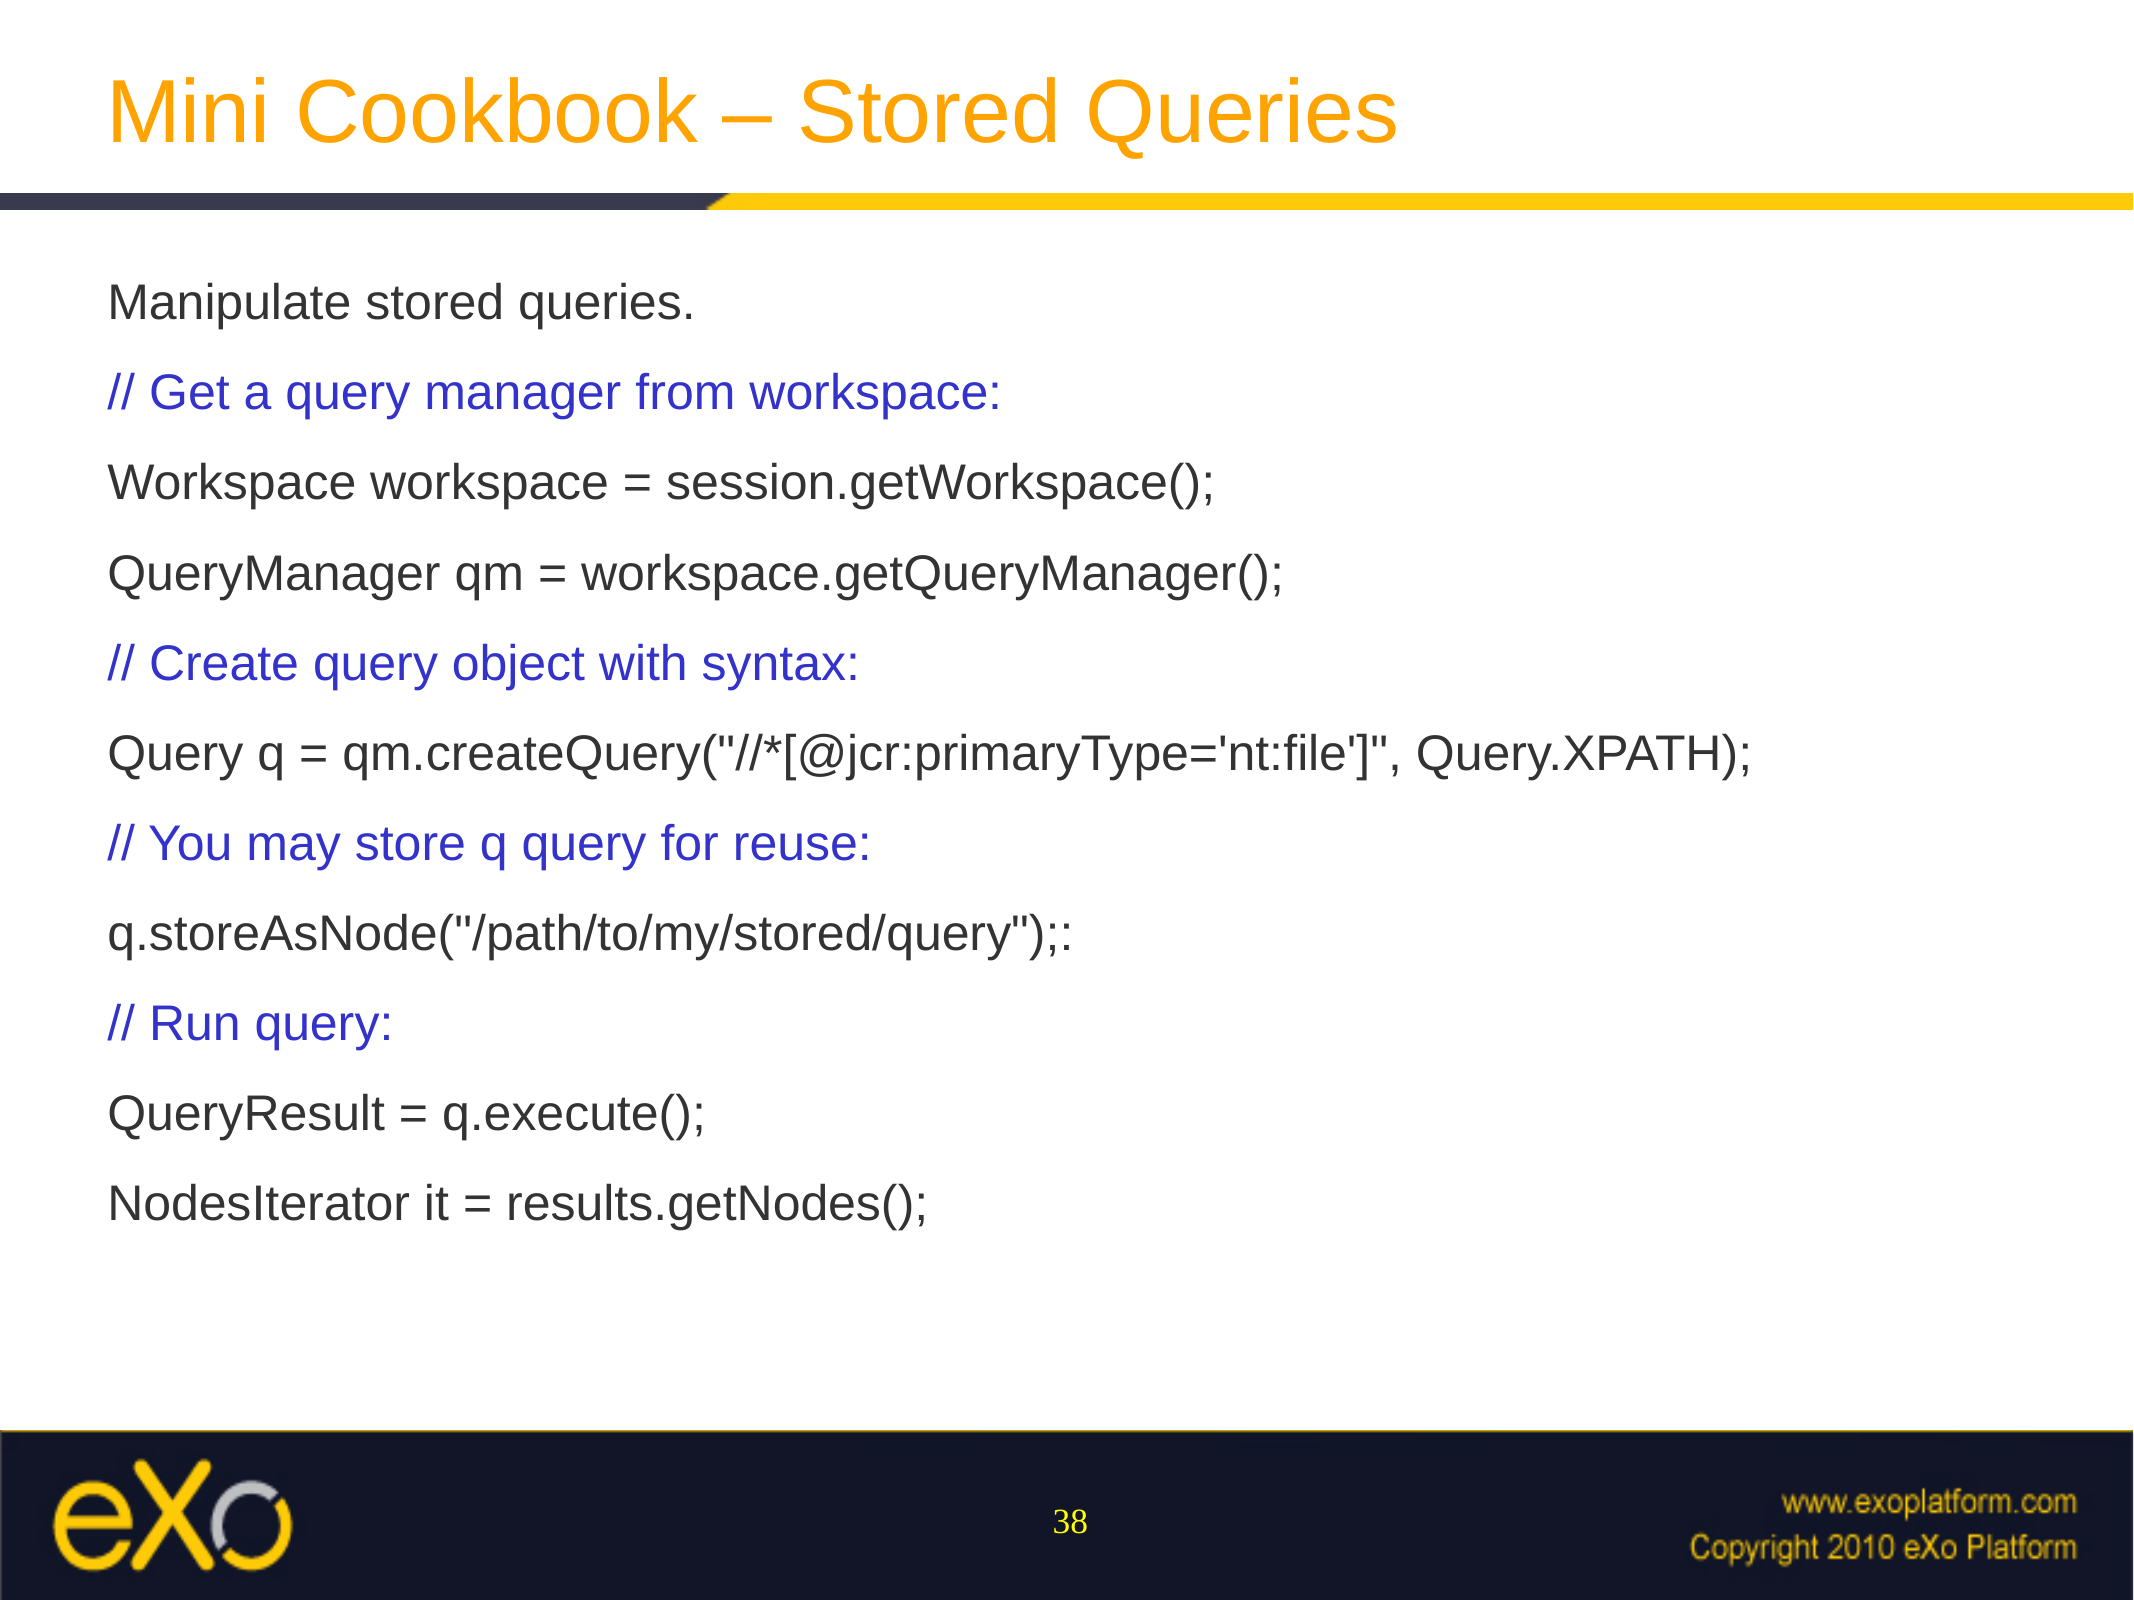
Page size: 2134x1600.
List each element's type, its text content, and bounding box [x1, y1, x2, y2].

picture [0, 193, 2134, 210]
title Mini Cookbook – Stored Queries [106, 55, 2025, 184]
list Manipulate stored queries. // Get a query manager from workspace: Workspace workspace = session.getWorkspace(); QueryManager qm = workspace.getQueryManager(); // Create query object with syntax: Query q = qm.createQuery("//*[@jcr:primaryType='nt:file']", Query.XPATH); // You may store q query for reuse: q.storeAsNode("/path/to/my/stored/query");: // Run query: QueryResult = q.execute(); NodesIterator it = results.getNodes(); [106, 287, 2025, 1317]
picture [0, 1430, 2134, 1600]
